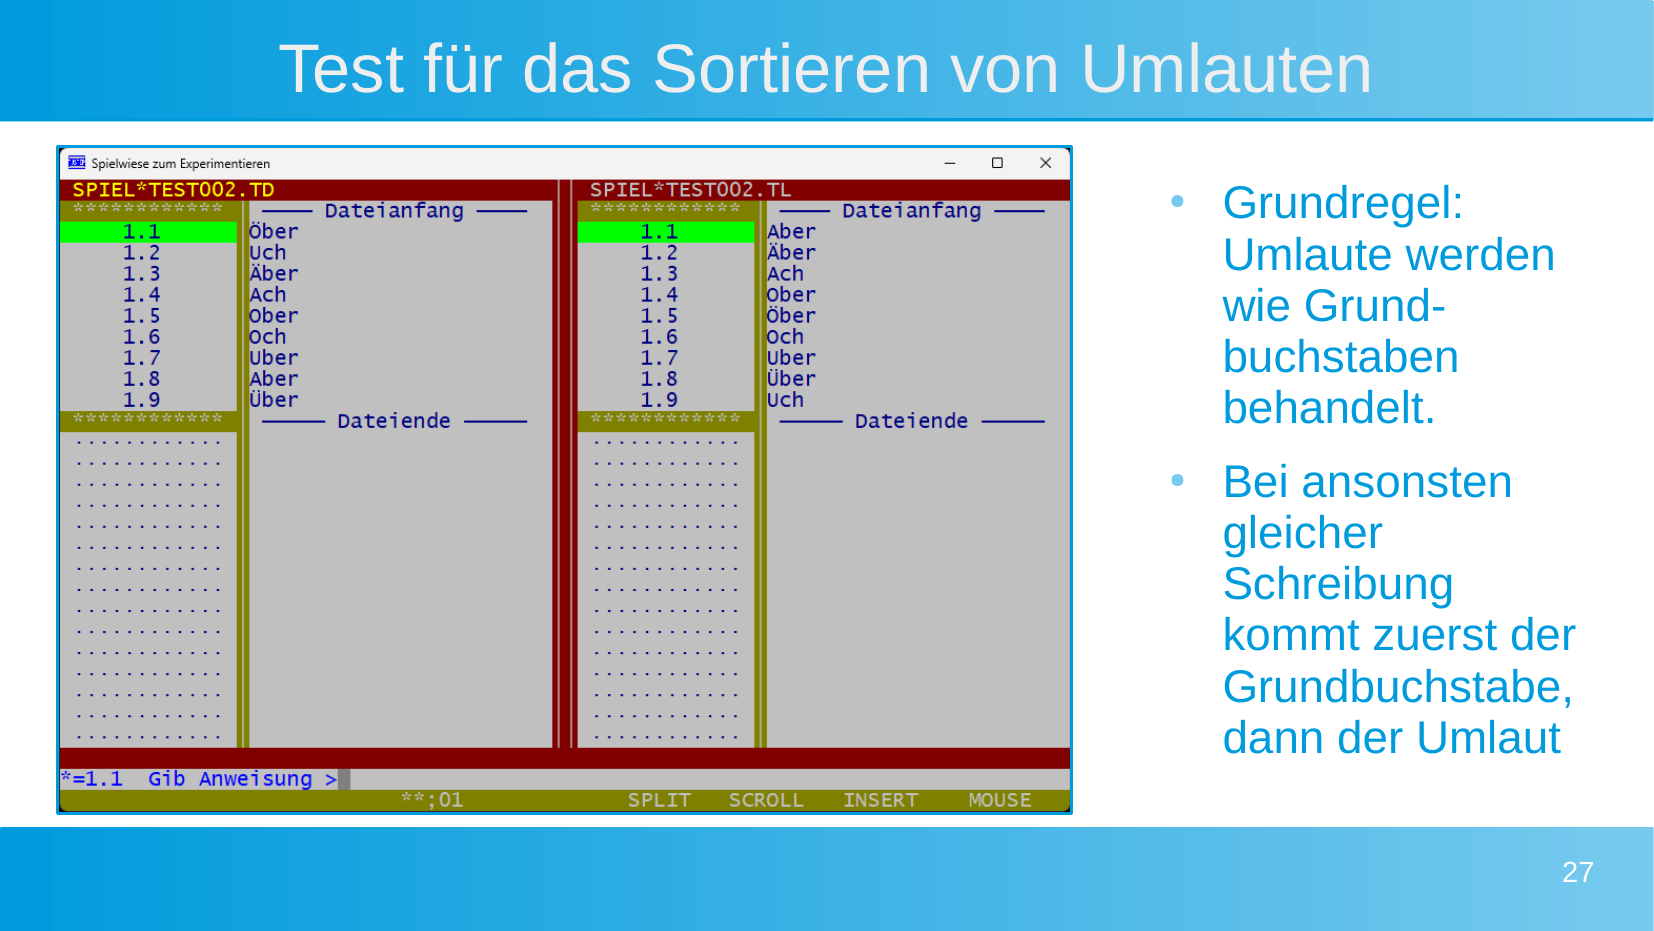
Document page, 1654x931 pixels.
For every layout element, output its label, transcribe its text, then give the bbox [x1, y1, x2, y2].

list Grundregel: Umlaute werden wie Grund-buchstaben behandelt. Bei ansonsten gleicher Schreibung kommt zuerst der Grundbuchstabe, dann der Umlaut [1151, 177, 1596, 768]
title Test für das Sortieren von Umlauten [59, 29, 1595, 108]
picture [60, 149, 1069, 811]
